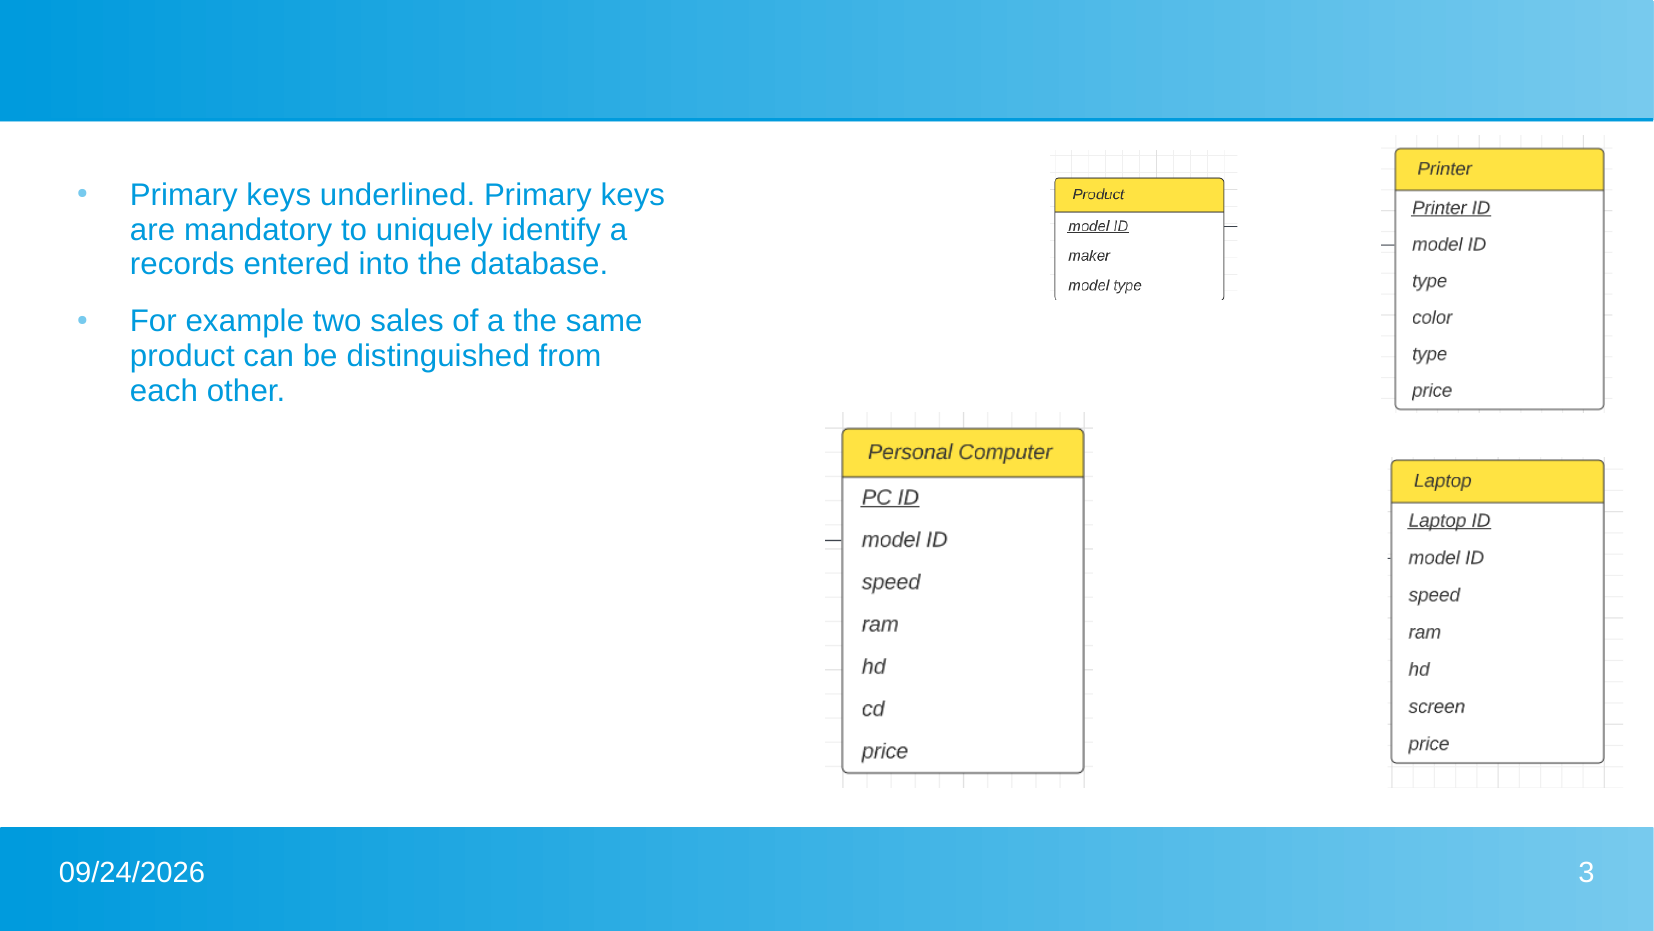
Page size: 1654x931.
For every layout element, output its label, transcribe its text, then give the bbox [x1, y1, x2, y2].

picture [1050, 150, 1238, 300]
picture [825, 412, 1093, 788]
picture [1387, 457, 1624, 788]
picture [1381, 135, 1613, 413]
list Primary keys underlined. Primary keys are mandatory to uniquely identify a records entered into the database. For example two sales of a the same product can be distinguished from each other. [59, 177, 676, 768]
